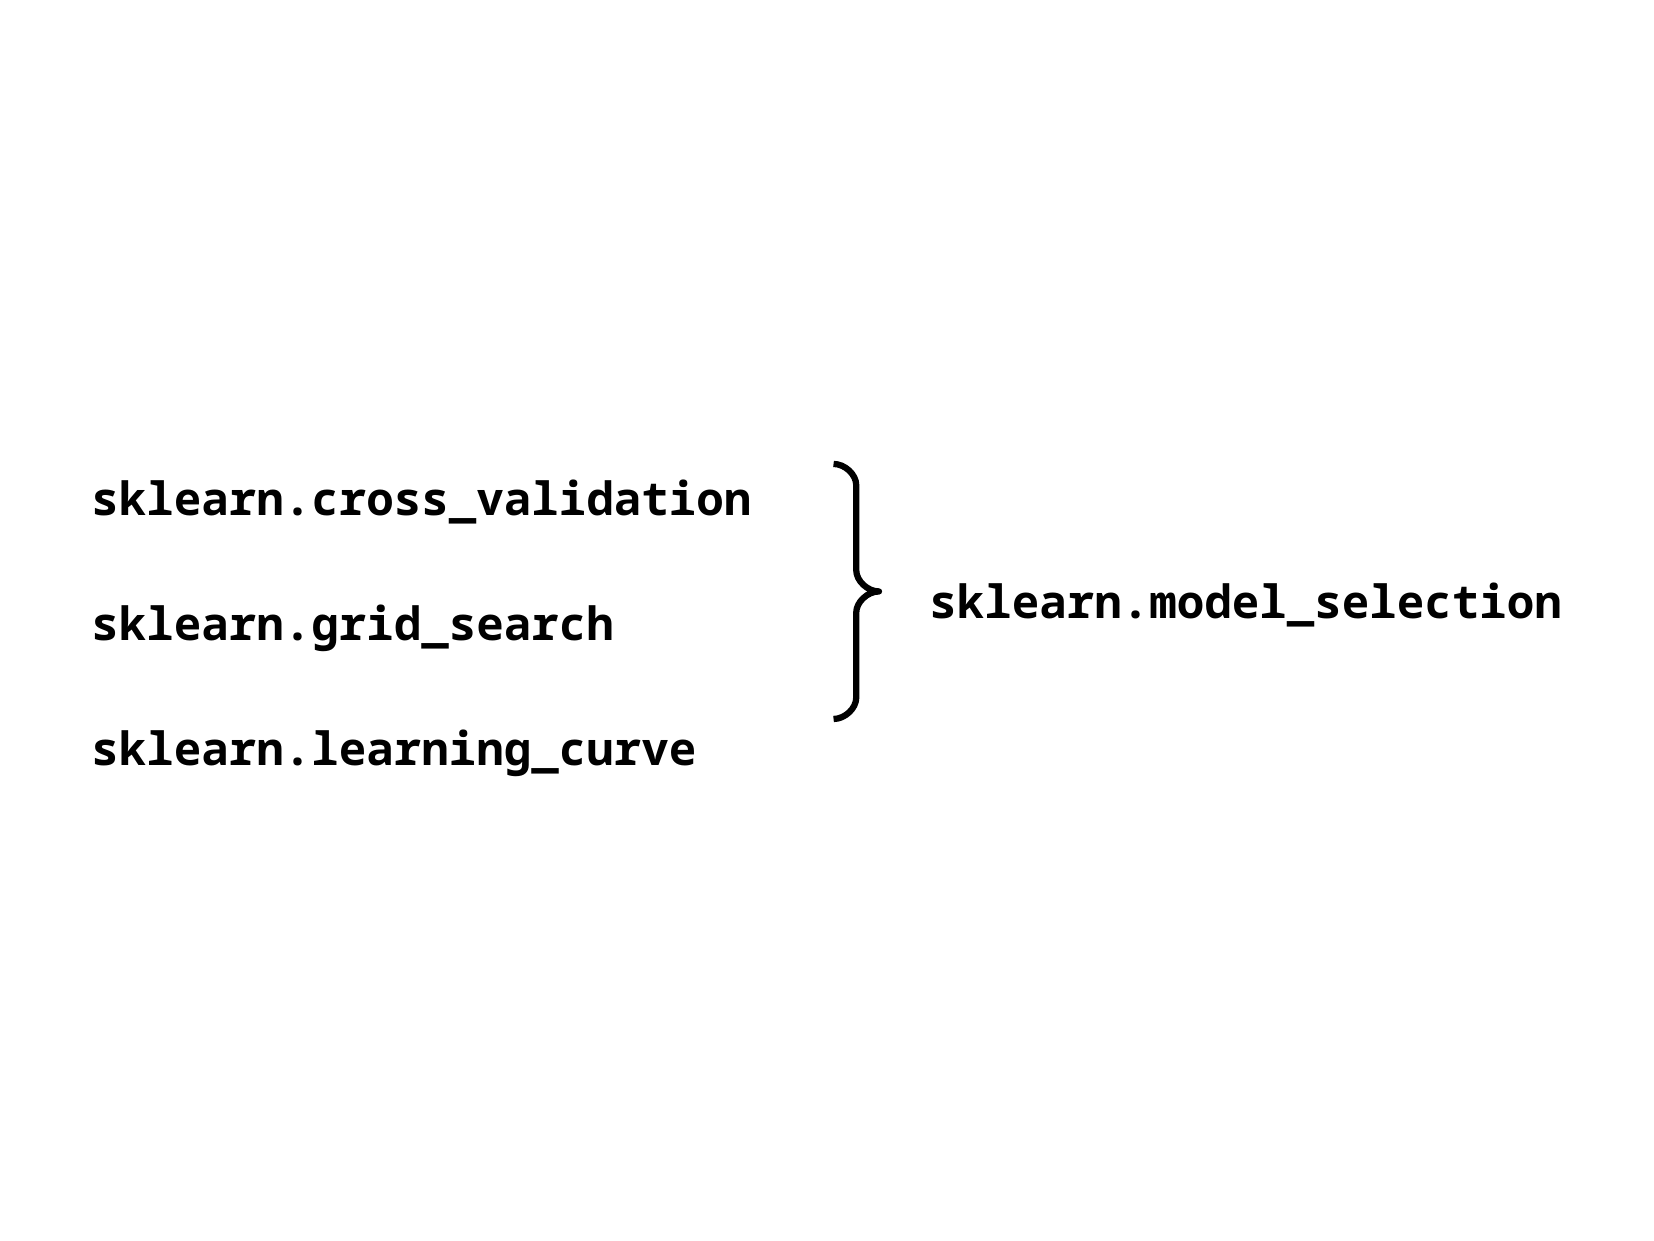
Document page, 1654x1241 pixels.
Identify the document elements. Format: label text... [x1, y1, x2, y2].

text_box sklearn.model_selection [914, 562, 1577, 629]
text_box sklearn.cross_validation sklearn.grid_search sklearn.learning_curve [76, 458, 767, 734]
